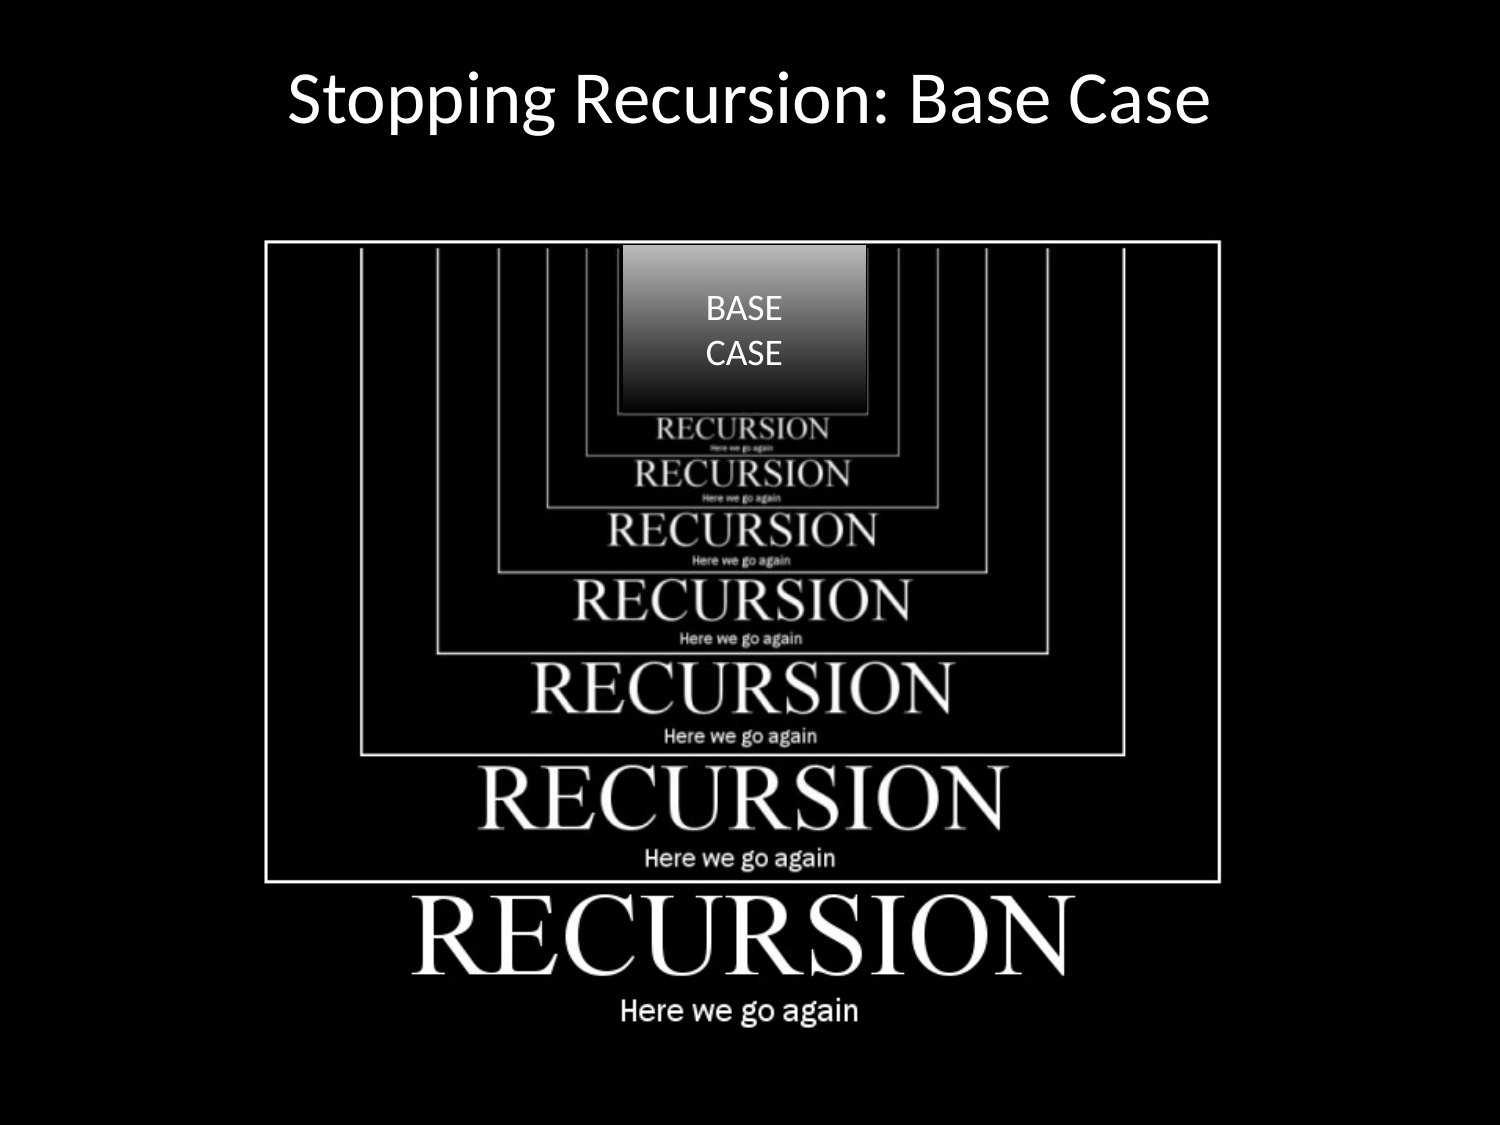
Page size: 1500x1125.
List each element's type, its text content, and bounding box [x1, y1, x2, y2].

title Stopping Recursion: Base Case [75, 0, 1425, 188]
text_box BASE CASE [622, 244, 867, 411]
picture [155, 170, 1331, 1111]
